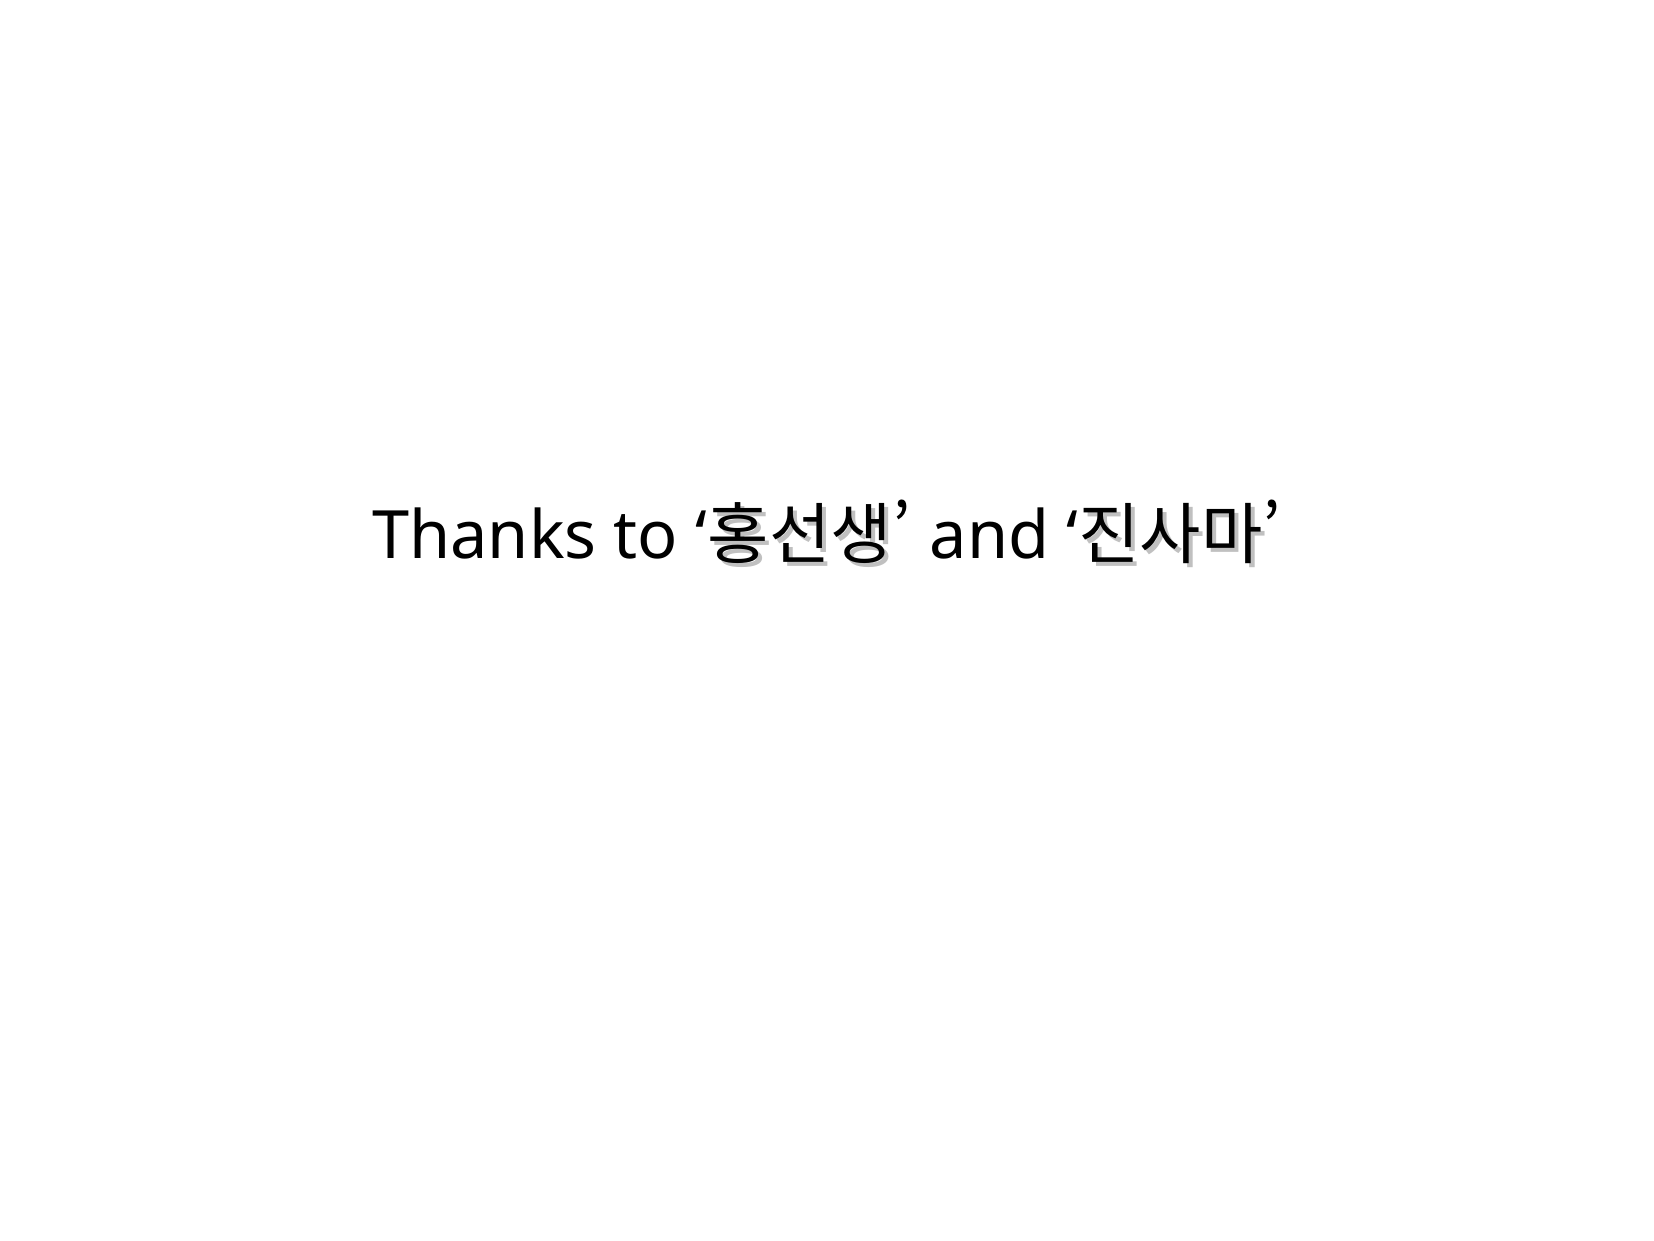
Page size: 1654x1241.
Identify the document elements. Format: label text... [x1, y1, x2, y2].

subtitle Thanks to ‘홍선생’ and ‘진사마’ [82, 49, 1571, 1010]
